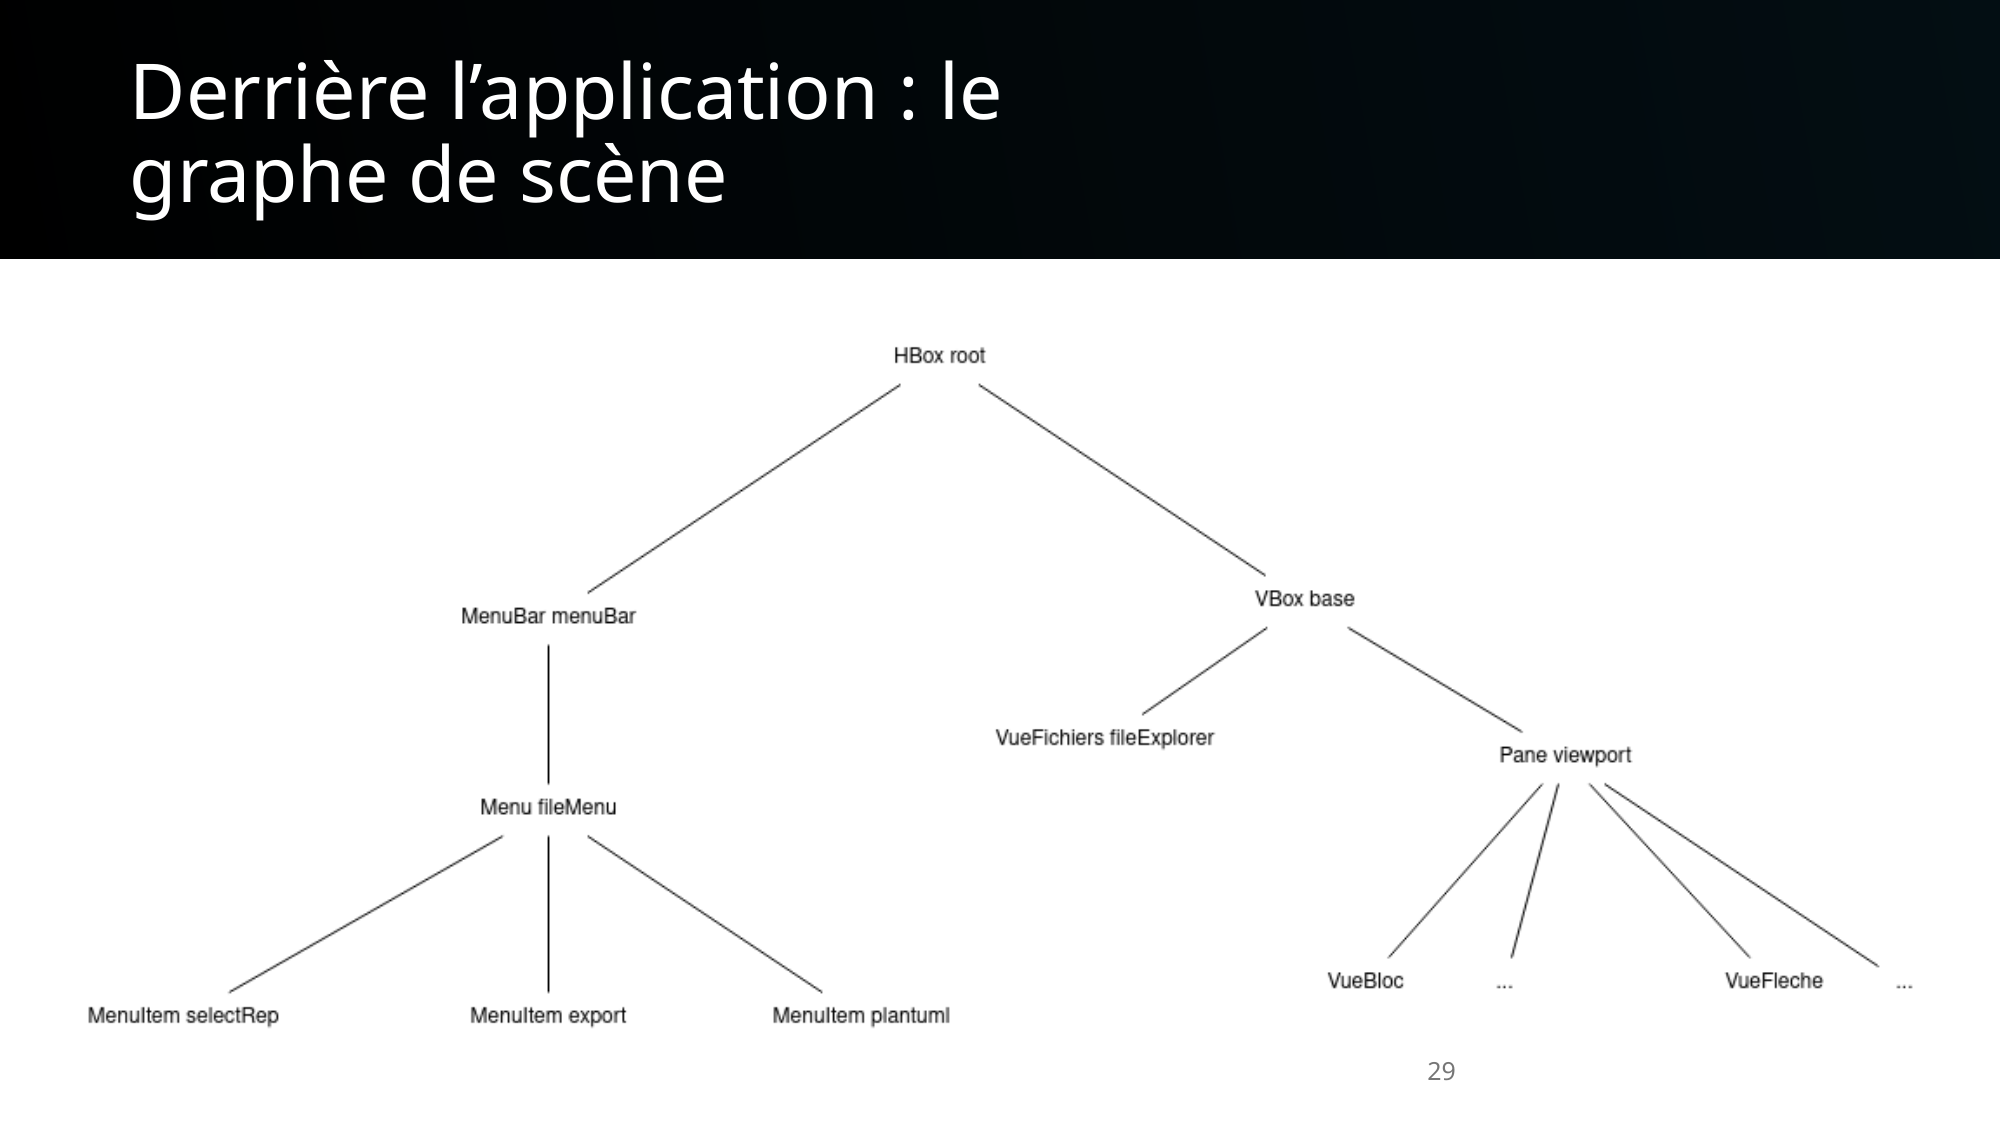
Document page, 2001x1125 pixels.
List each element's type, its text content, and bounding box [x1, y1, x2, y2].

text_box [0, 0, 2000, 1125]
title Derrière l’application : le graphe de scène [114, 40, 1274, 231]
picture [70, 332, 1930, 1044]
